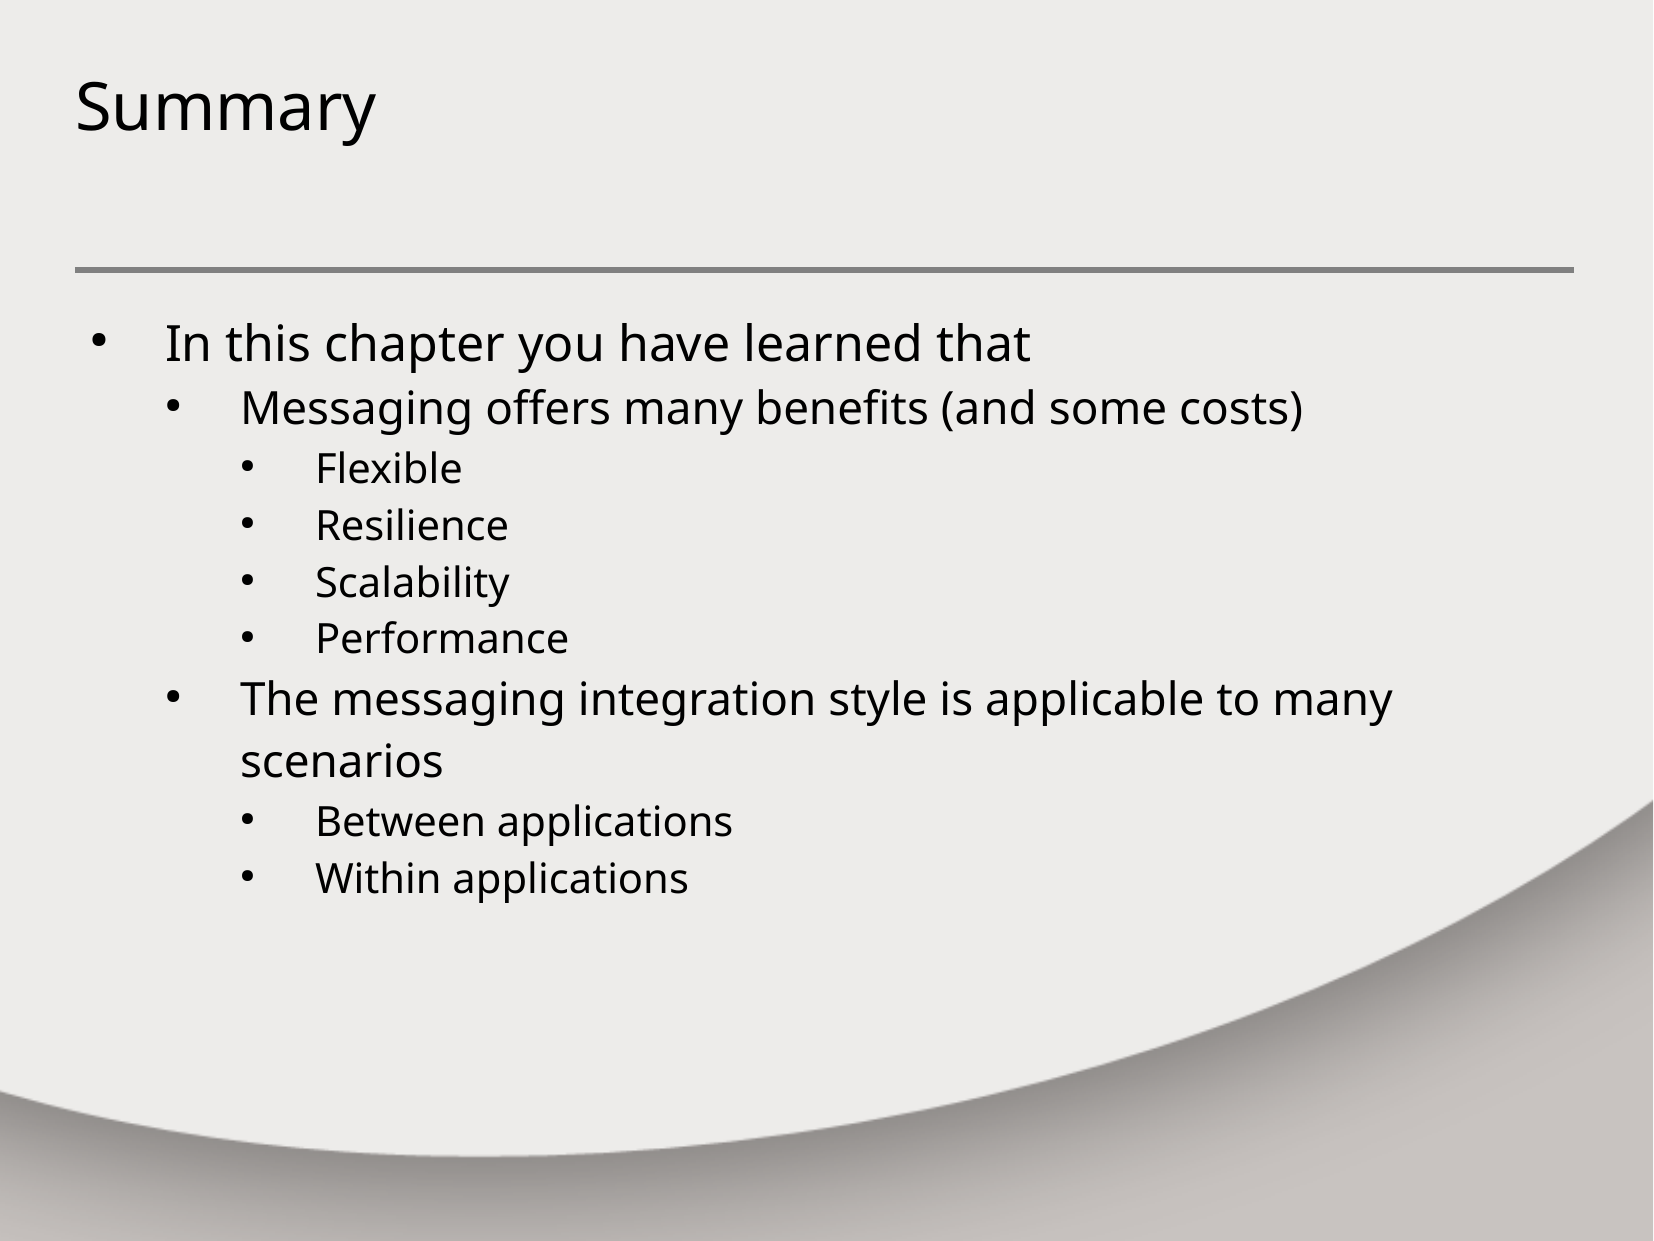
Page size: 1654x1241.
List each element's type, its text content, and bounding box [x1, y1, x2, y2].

title Summary [75, 75, 1575, 226]
text_box In this chapter you have learned that Messaging offers many benefits (and some costs) Flexible Resilience Scalability Performance The messaging integration style is applicable to many scenarios Between applications Within applications [75, 300, 1576, 1163]
picture [0, 0, 1654, 1241]
